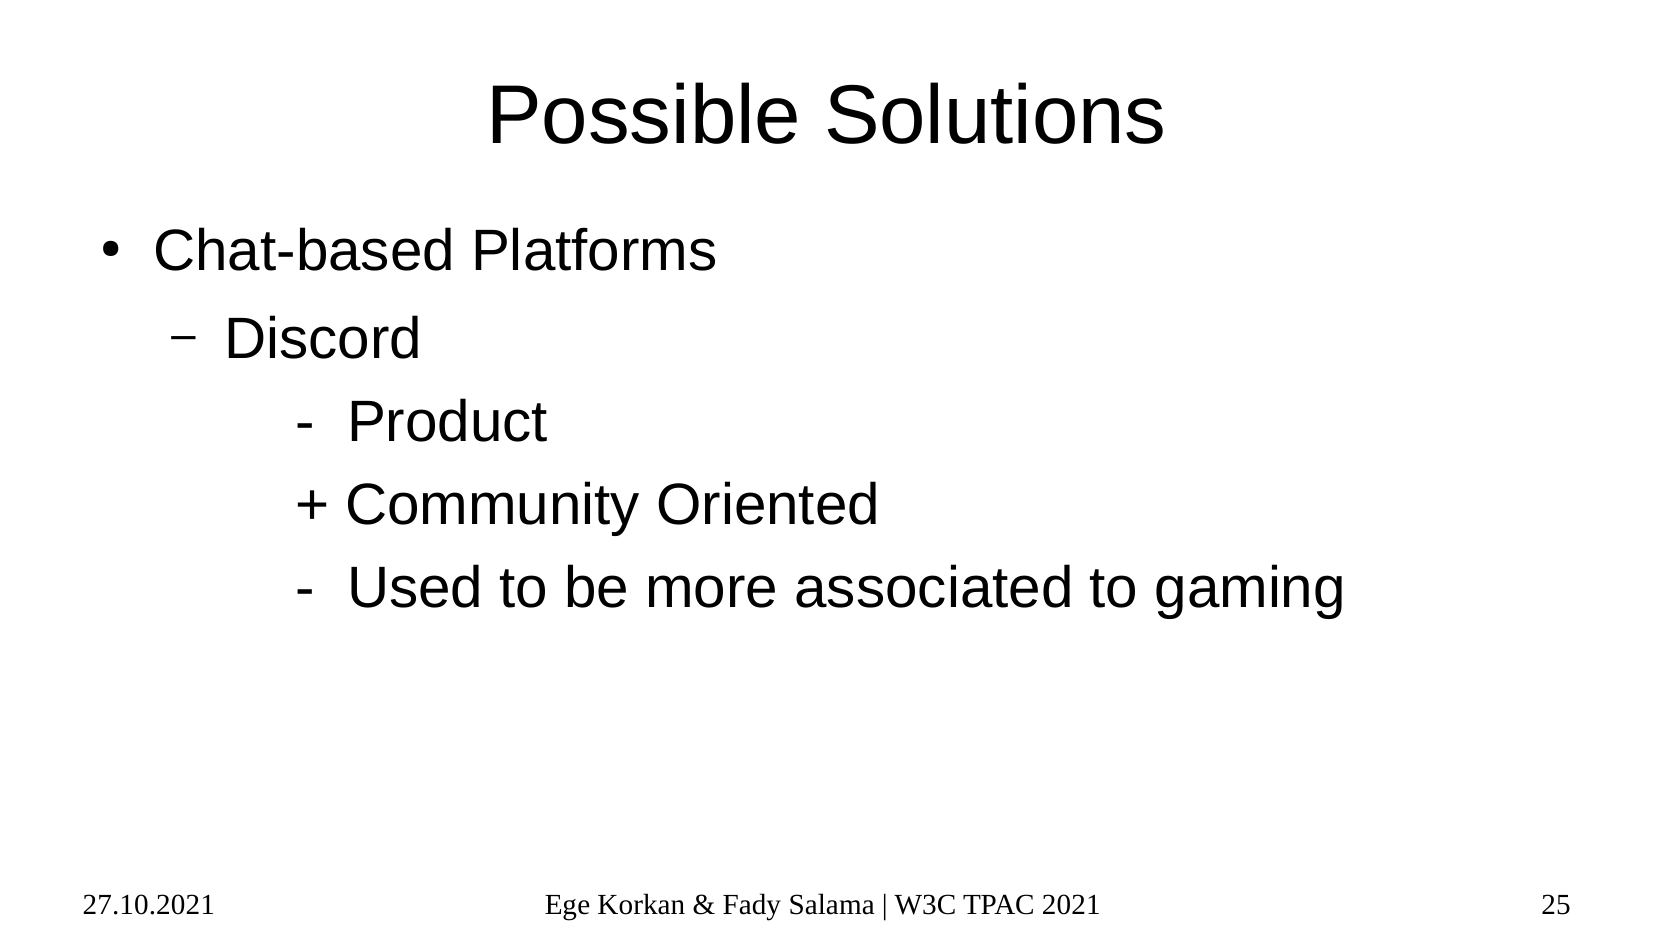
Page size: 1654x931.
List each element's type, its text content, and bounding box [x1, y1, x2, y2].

list Chat-based Platforms Discord - Product + Community Oriented - Used to be more associated to gaming [82, 217, 1571, 758]
title Possible Solutions [82, 37, 1571, 193]
